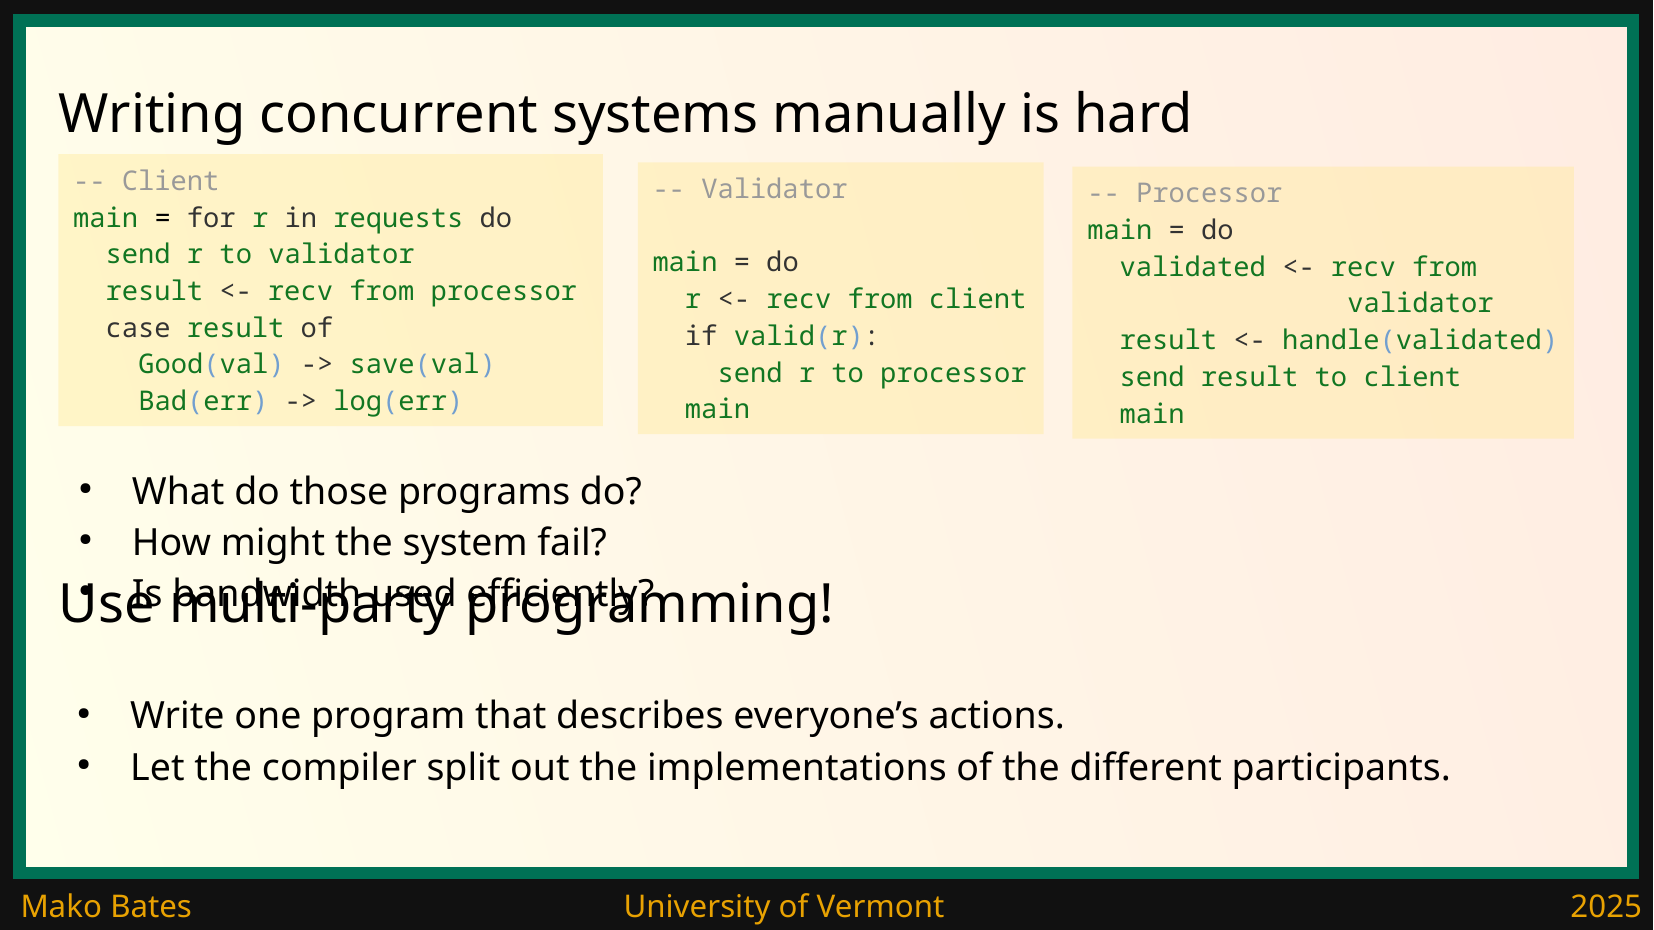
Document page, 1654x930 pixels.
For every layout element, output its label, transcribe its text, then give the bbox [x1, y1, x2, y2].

list Write one program that describes everyone’s actions. Let the compiler split out the implementations of the different participants. [59, 382, 1591, 930]
text_box -- Client main = for r in requests do send r to validator result <- recv from processor case result of Good(val) -> save(val) Bad(err) -> log(err) [58, 154, 603, 413]
list What do those programs do? How might the system fail? Is bandwidth used efficiently? [603, 158, 1593, 550]
text_box -- Validator main = do r <- recv from client if valid(r): send r to processor main [637, 162, 1044, 382]
title Writing concurrent systems manually is hard [58, 60, 1593, 158]
text_box -- Processor main = do validated <- recv from validator result <- handle(validated) send result to client main [1072, 166, 1574, 382]
